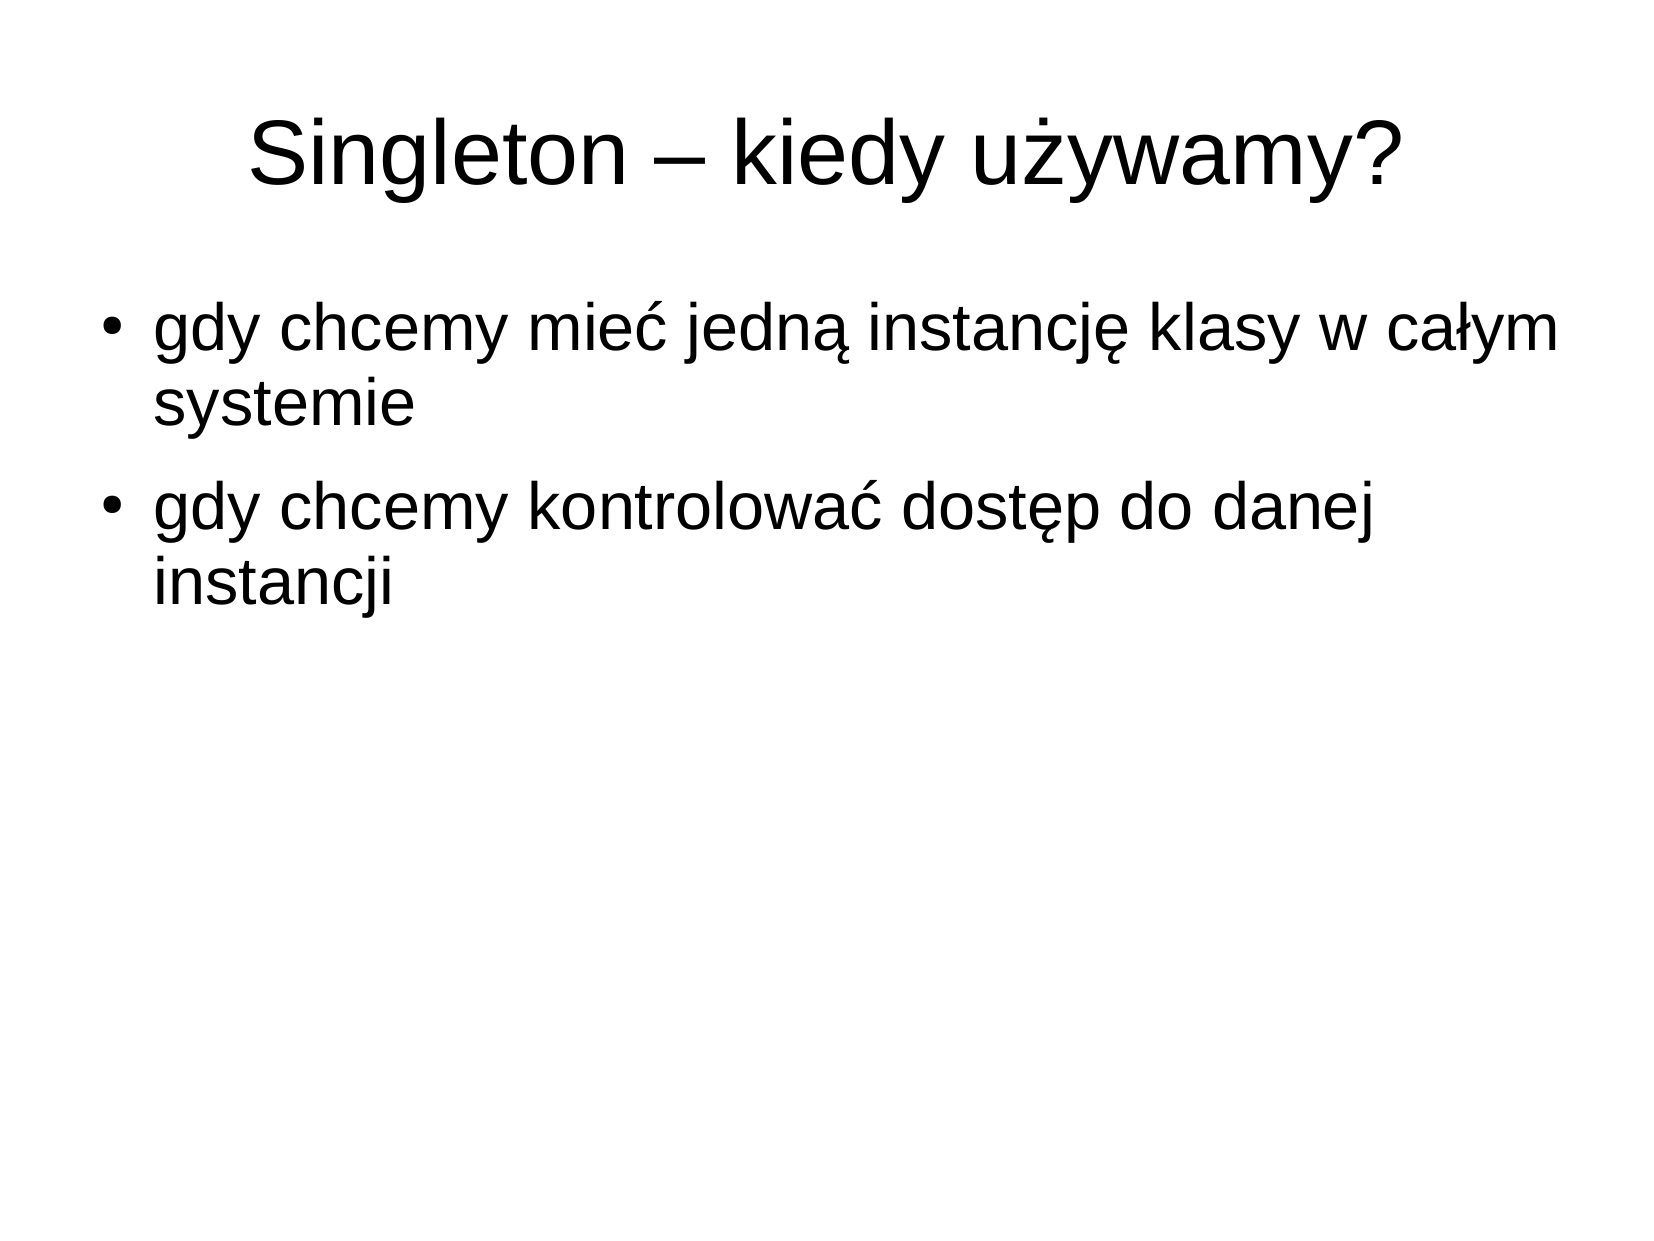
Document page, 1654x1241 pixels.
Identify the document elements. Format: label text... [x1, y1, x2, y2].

title Singleton – kiedy używamy? [82, 49, 1571, 257]
list gdy chcemy mieć jedną instancję klasy w całym systemie gdy chcemy kontrolować dostęp do danej instancji [82, 290, 1571, 1010]
